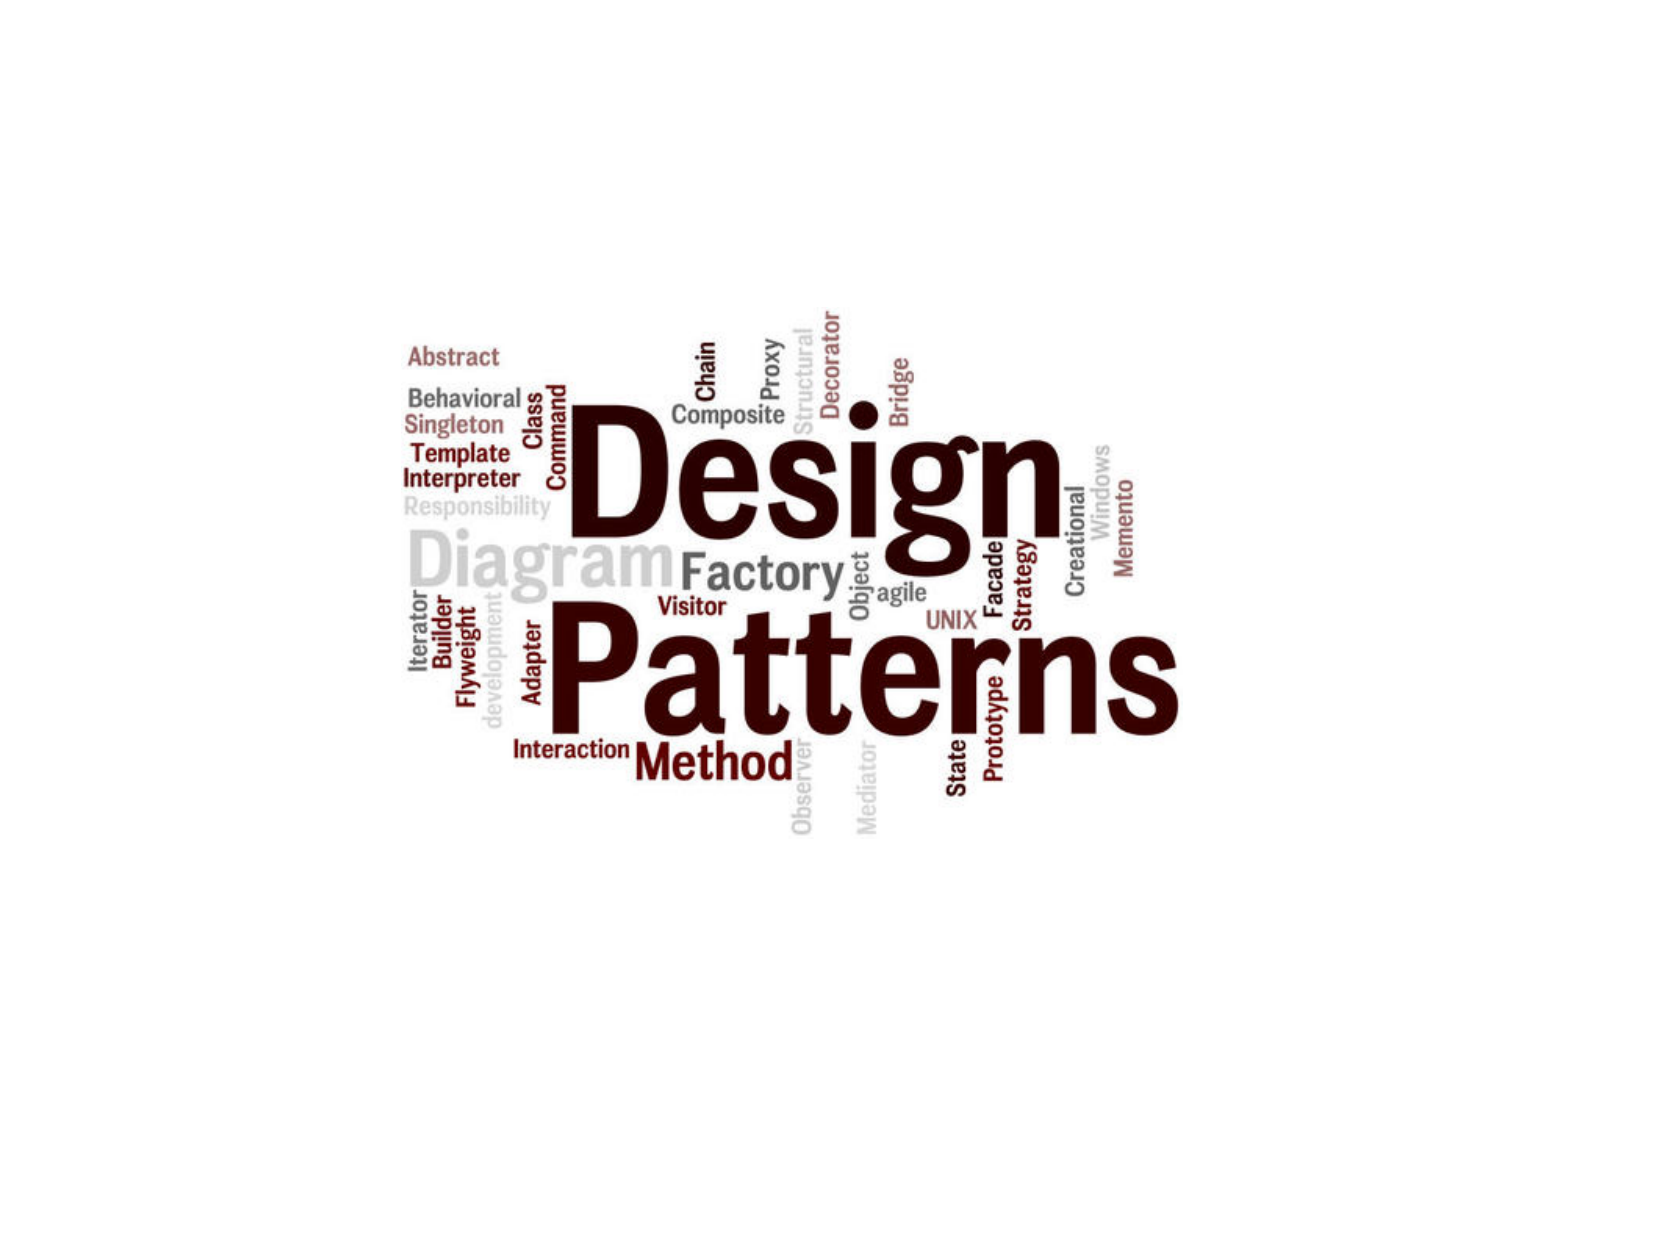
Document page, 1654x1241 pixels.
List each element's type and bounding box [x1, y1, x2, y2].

picture [401, 307, 1183, 839]
